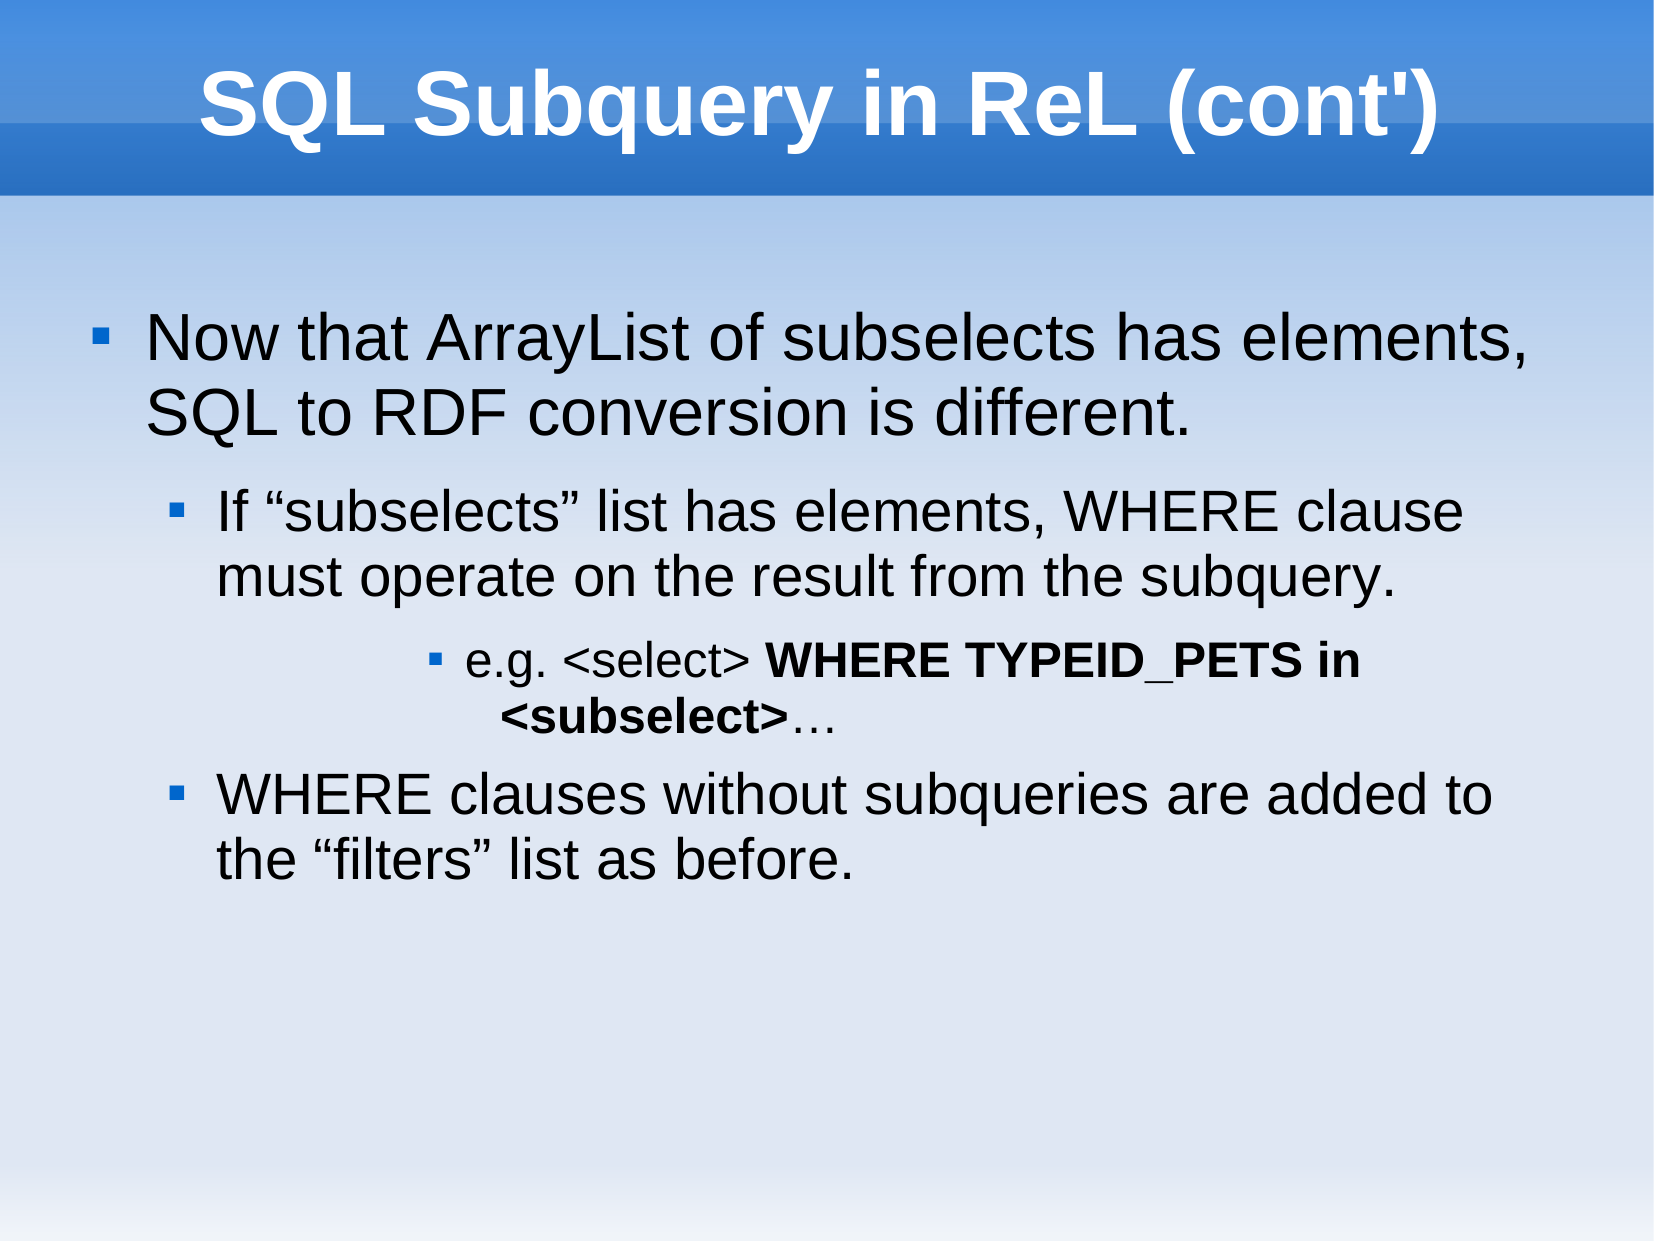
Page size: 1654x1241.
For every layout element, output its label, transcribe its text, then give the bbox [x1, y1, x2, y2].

title SQL Subquery in ReL (cont') [76, 7, 1565, 200]
picture [0, 0, 1654, 1241]
list Now that ArrayList of subselects has elements, SQL to RDF conversion is different. If “subselects” list has elements, WHERE clause must operate on the result from the subquery. e.g. <select> WHERE TYPEID_PETS in <subselect>… WHERE clauses without subqueries are added to the “filters” list as before. [75, 300, 1564, 1104]
